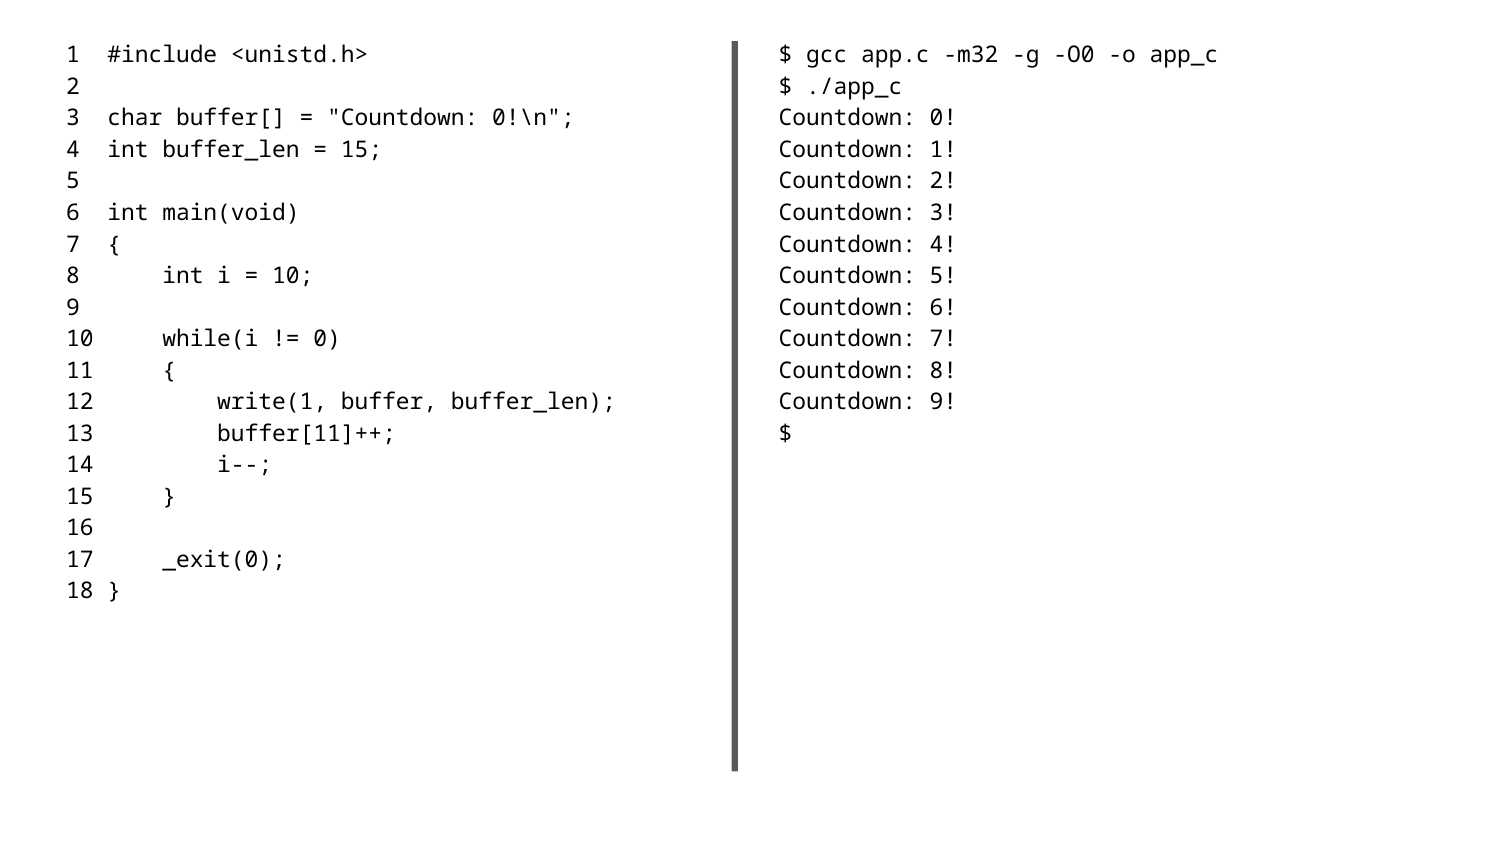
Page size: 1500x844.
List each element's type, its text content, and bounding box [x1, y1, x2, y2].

list 1 #include <unistd.h> 2 3 char buffer[] = "Countdown: 0!\n"; 4 int buffer_len = 15; 5 6 int main(void) 7 { 8 int i = 10; 9 10 while(i != 0) 11 { 12 write(1, buffer, buffer_len); 13 buffer[11]++; 14 i--; 15 } 16 17 _exit(0); 18 } [51, 20, 763, 821]
list $ gcc app.c -m32 -g -O0 -o app_c $ ./app_c Countdown: 0! Countdown: 1! Countdown: 2! Countdown: 3! Countdown: 4! Countdown: 5! Countdown: 6! Countdown: 7! Countdown: 8! Countdown: 9! $ [763, 20, 1477, 821]
